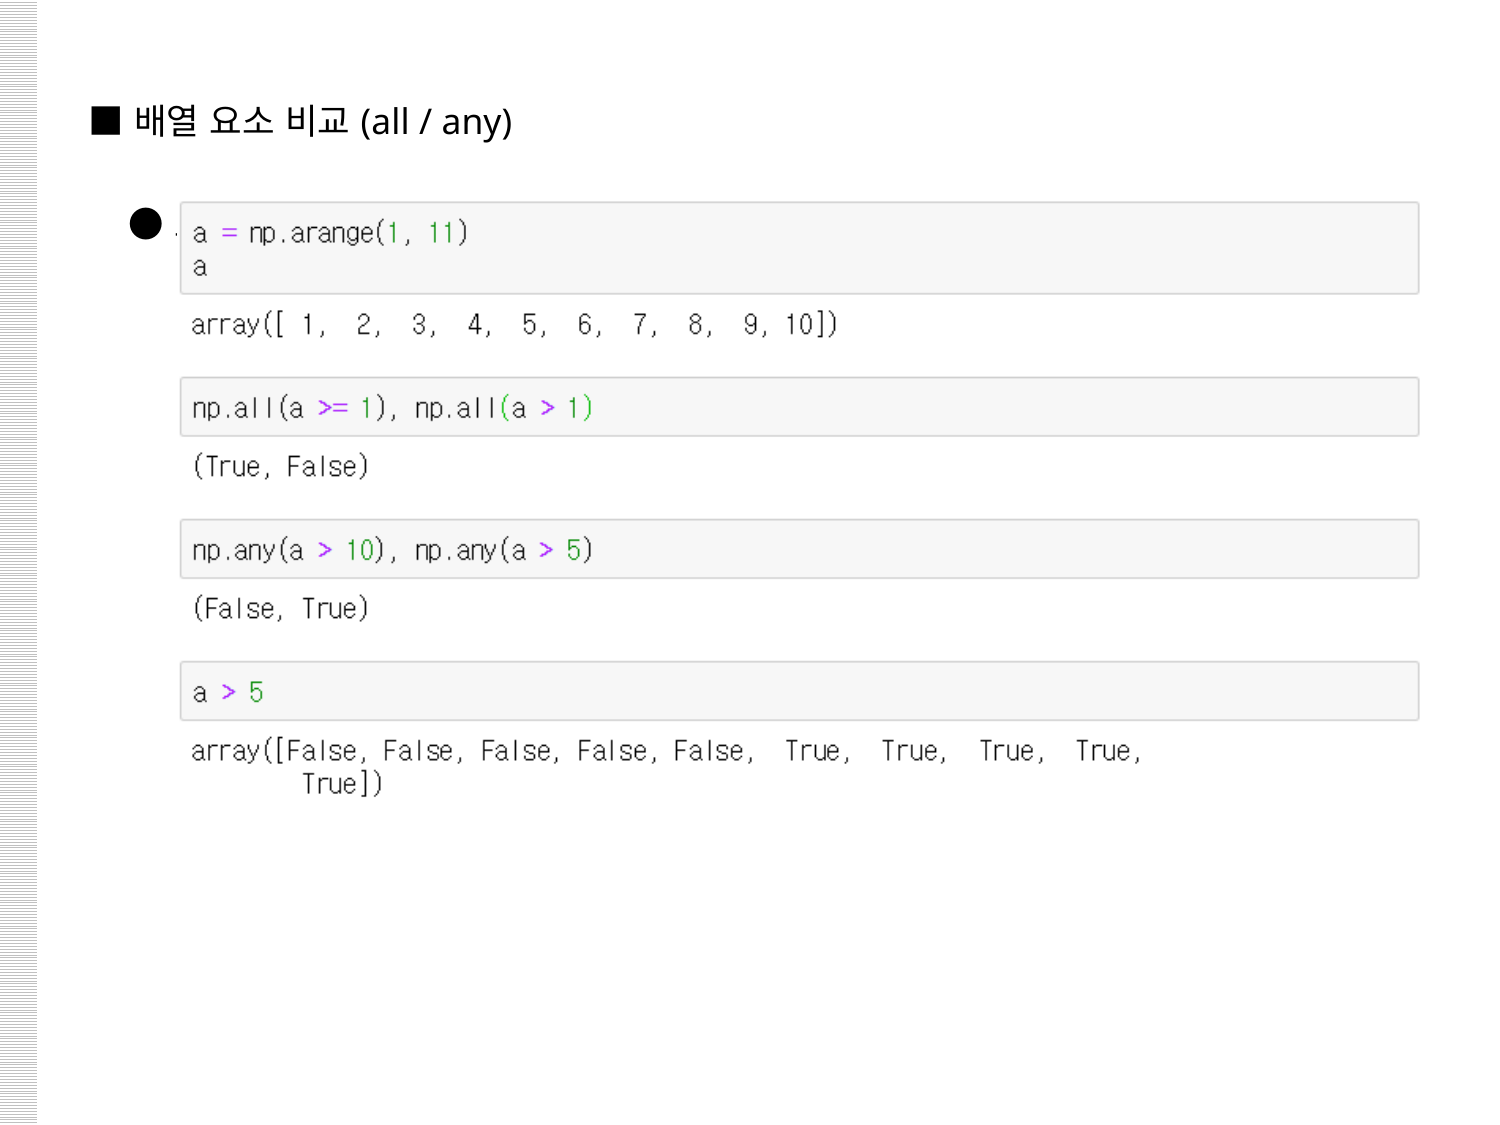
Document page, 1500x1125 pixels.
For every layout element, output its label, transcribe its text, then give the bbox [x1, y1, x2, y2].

text_box ■ 배열 요소 비교 (all / any) ● 모든 요소 또는 일부 요소의 조건 만족 여부 확인 [73, 33, 1453, 990]
picture [177, 197, 1423, 816]
